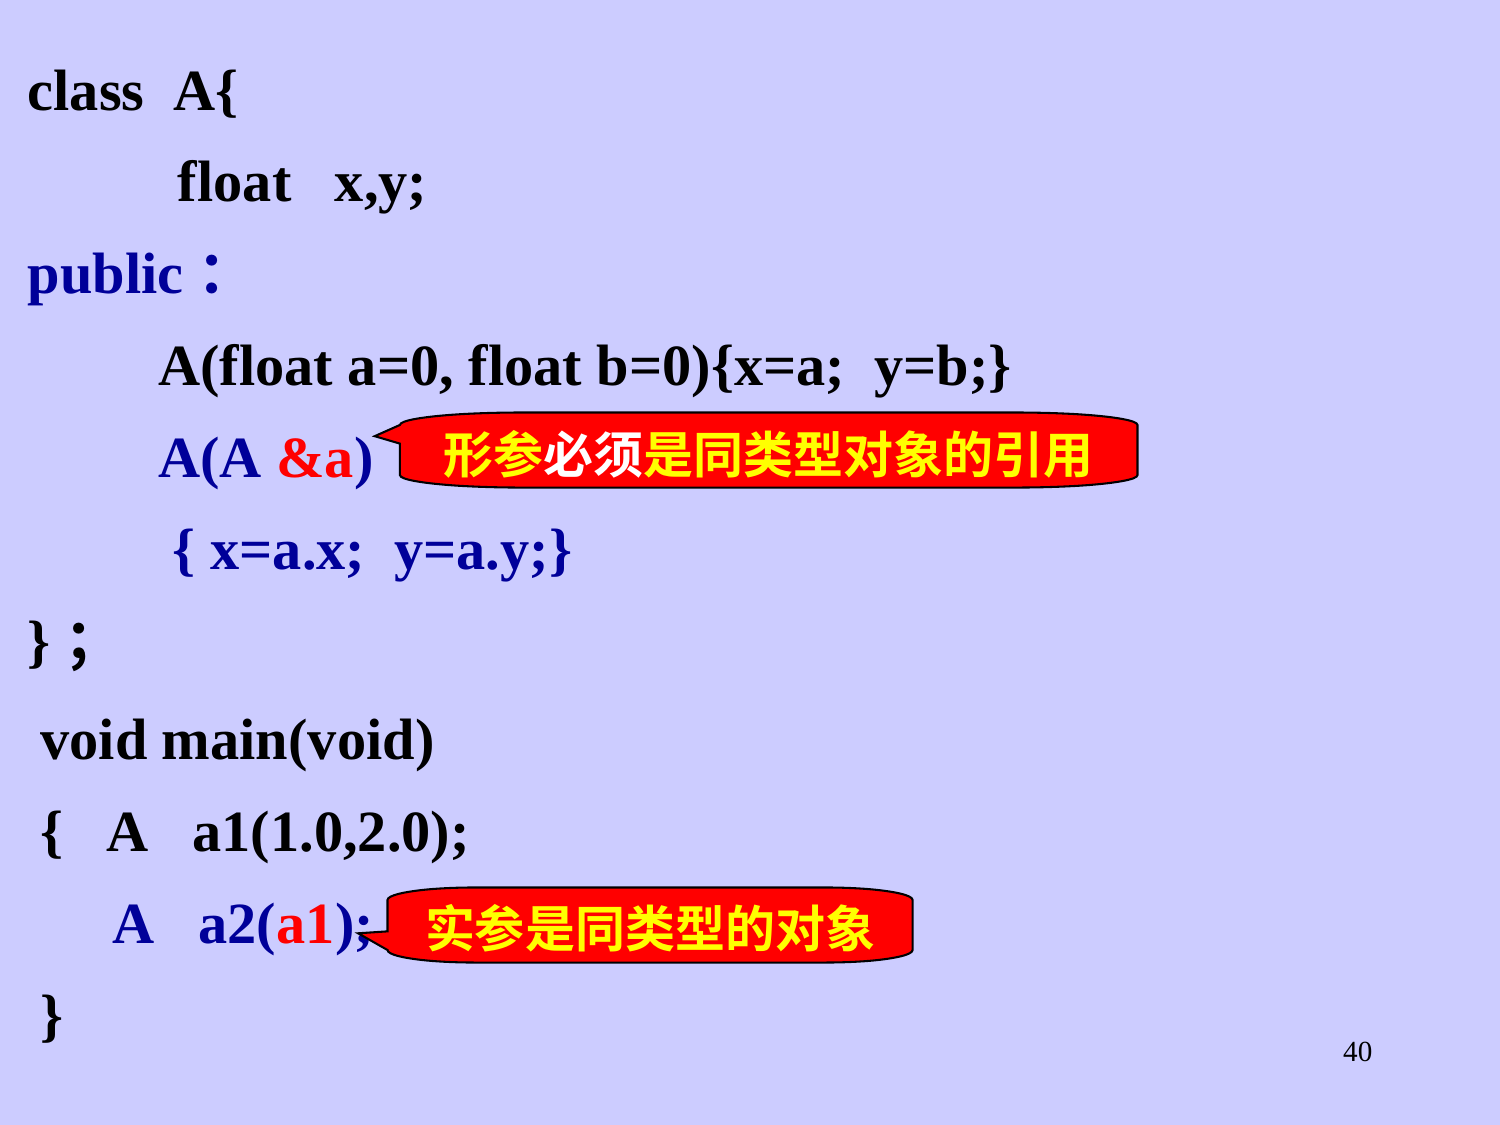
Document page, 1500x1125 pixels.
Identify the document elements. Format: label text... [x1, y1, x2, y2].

text_box 形参必须是同类型对象的引用 [374, 412, 1138, 488]
text_box void main(void) { A a1(1.0,2.0); A a2(a1); } [37, 699, 563, 1050]
text_box class A{ float x,y; public： A(float a=0, float b=0){x=a; y=b;} A(A &a) { x=a.x; y=a.y;} }； [24, 50, 1438, 675]
text_box <编号> [1074, 1025, 1388, 1101]
text_box 实参是同类型的对象 [358, 887, 913, 963]
